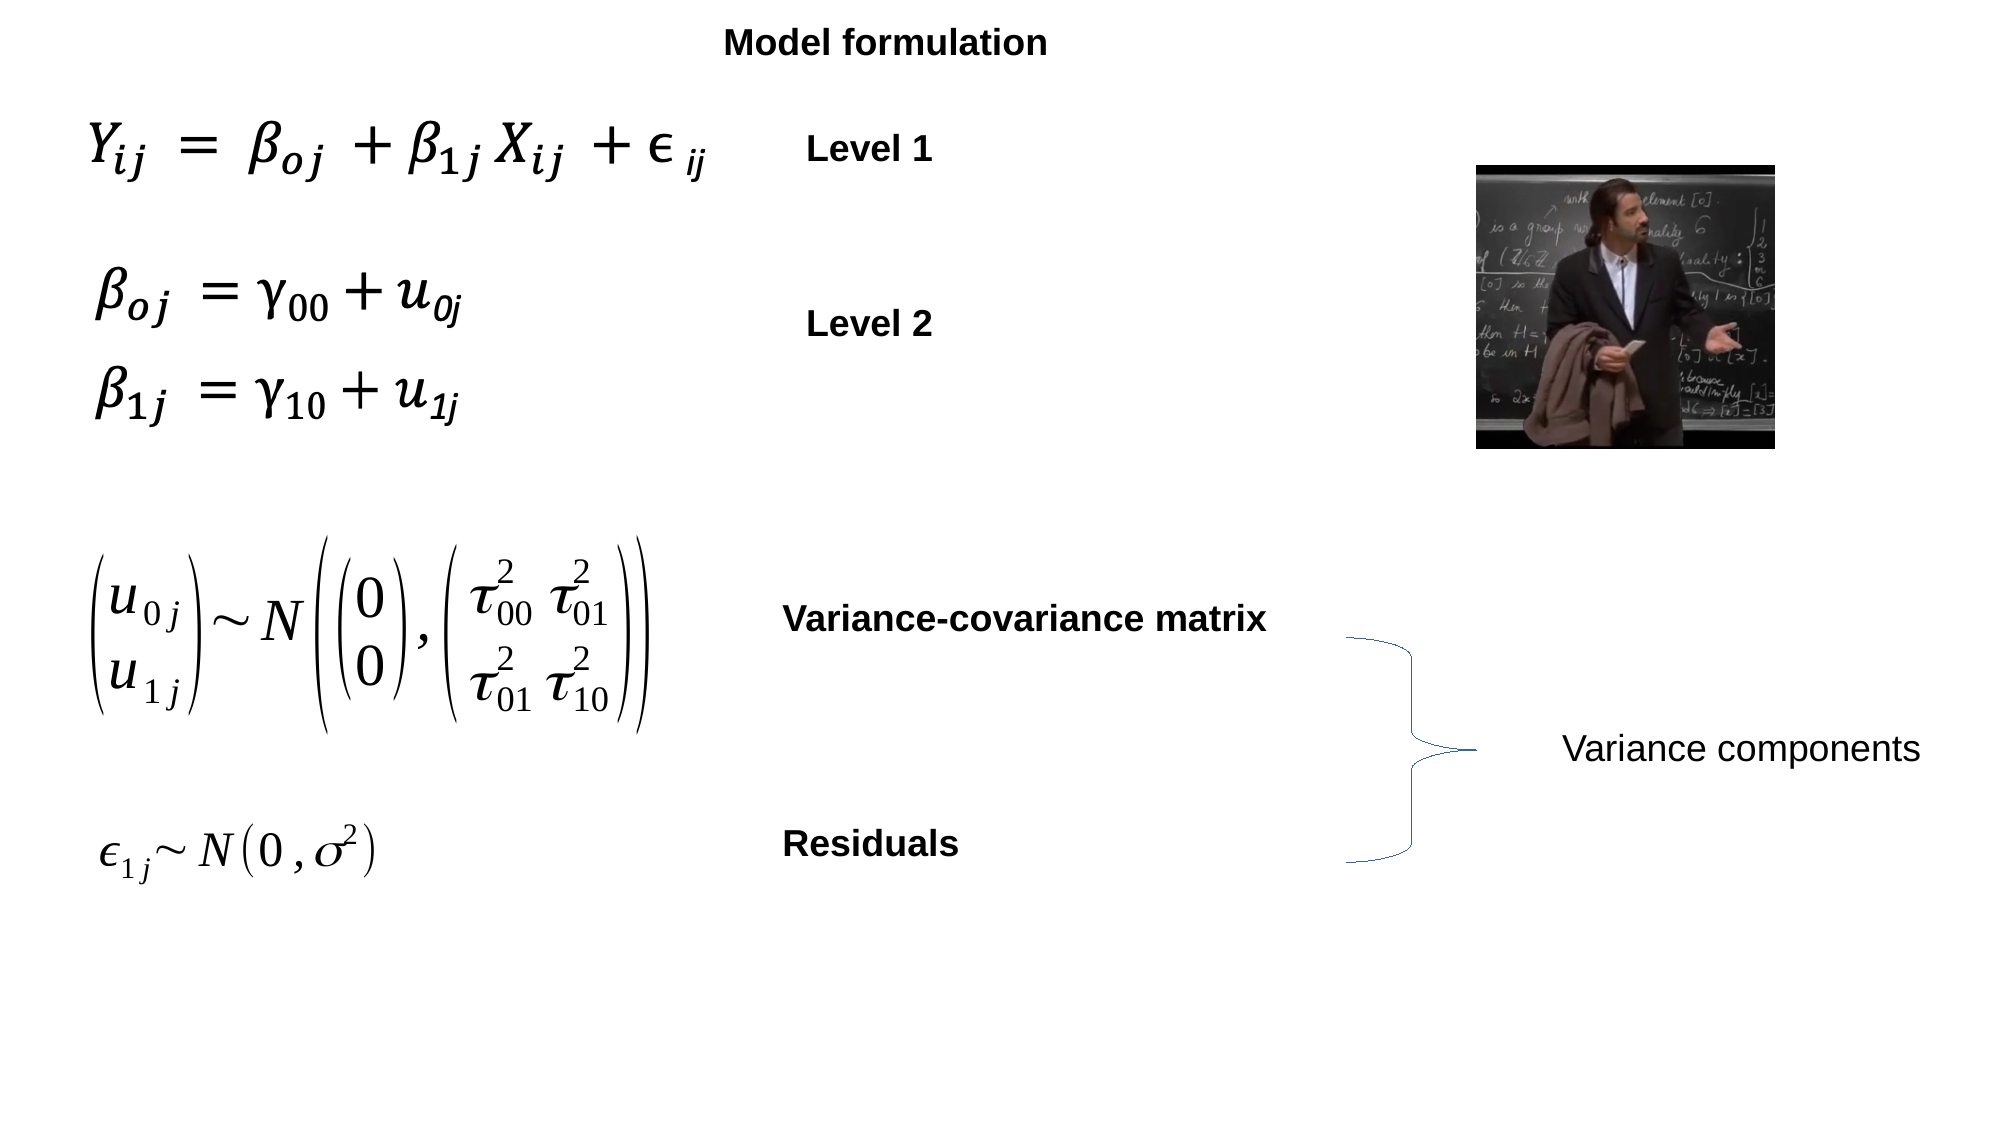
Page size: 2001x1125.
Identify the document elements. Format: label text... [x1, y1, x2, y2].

text_box Level 2 [791, 295, 1476, 353]
chart [70, 531, 671, 739]
chart [82, 816, 390, 886]
text_box Variance components [1547, 720, 1961, 778]
text_box Variance-covariance matrix [767, 590, 1630, 648]
picture [1476, 165, 1775, 449]
text_box [67, 97, 760, 504]
text_box Model formulation [708, 14, 1571, 71]
text_box Level 1 [791, 120, 1654, 178]
text_box Residuals [767, 814, 1630, 872]
